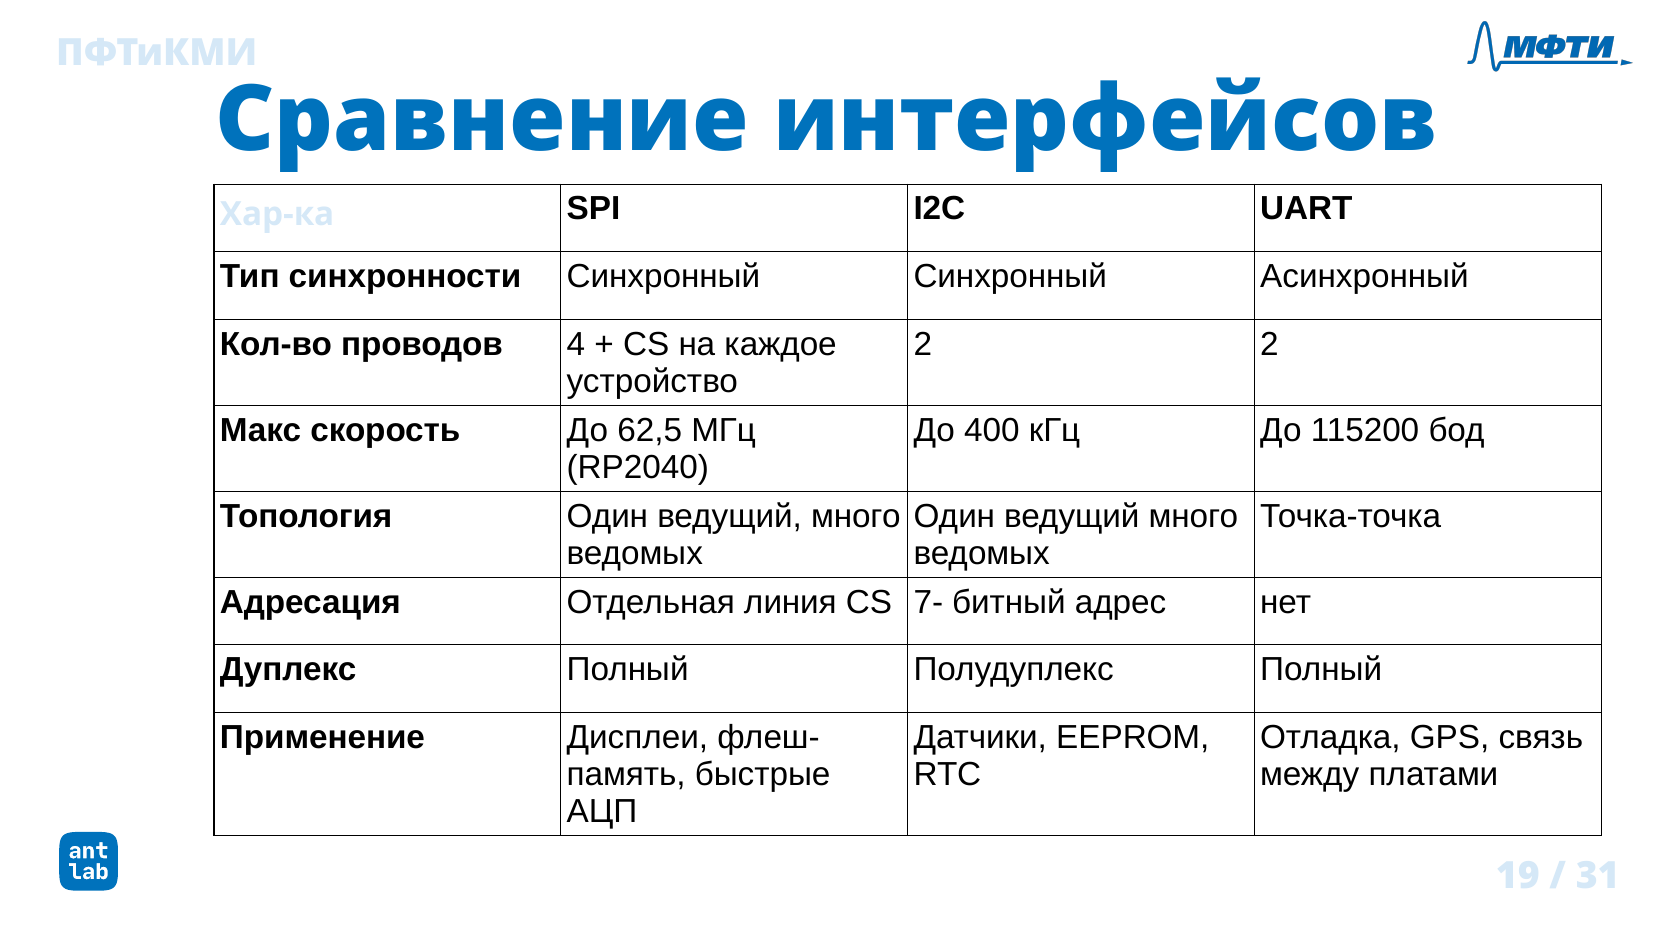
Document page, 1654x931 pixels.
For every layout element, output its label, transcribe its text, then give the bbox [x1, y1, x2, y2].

table_cell 4 + CS на каждое устройство [561, 320, 907, 405]
table_cell Асинхронный [1255, 252, 1601, 319]
table_header I2C [908, 185, 1254, 251]
table_cell Полудуплекс [908, 645, 1254, 712]
table_cell Точка-точка [1255, 492, 1601, 577]
table_cell Макс скорость [215, 406, 560, 491]
table_cell До 115200 бод [1255, 406, 1601, 491]
table_cell Датчики, EEPROM, RTC [908, 713, 1254, 835]
table_cell Тип синхронности [215, 252, 560, 319]
table_cell Один ведущий, много ведомых [561, 492, 907, 577]
table_cell Синхронный [908, 252, 1254, 319]
table_cell Применение [215, 713, 560, 835]
table_cell До 62,5 МГц (RP2040) [561, 406, 907, 491]
table_header Хар-ка [215, 185, 560, 251]
table_header UART [1255, 185, 1601, 251]
table_cell Отладка, GPS, связь между платами [1255, 713, 1601, 835]
table_cell До 400 кГц [908, 406, 1254, 491]
table_cell Дуплекс [215, 645, 560, 712]
table_cell Кол-во проводов [215, 320, 560, 405]
table_cell Синхронный [561, 252, 907, 319]
table_header SPI [561, 185, 907, 251]
table_cell Топология [215, 492, 560, 577]
table_cell Адресация [215, 578, 560, 644]
table_cell 7- битный адрес [908, 578, 1254, 644]
table_cell 2 [1255, 320, 1601, 405]
table_cell 2 [908, 320, 1254, 405]
table_cell Дисплеи, флеш-память, быстрые АЦП [561, 713, 907, 835]
table_cell нет [1255, 578, 1601, 644]
table_cell Отдельная линия CS [561, 578, 907, 644]
table_cell Полный [561, 645, 907, 712]
table_cell Один ведущий много ведомых [908, 492, 1254, 577]
table_cell Полный [1255, 645, 1601, 712]
title Сравнение интерфейсов [82, 37, 1571, 193]
picture [1446, 0, 1654, 93]
